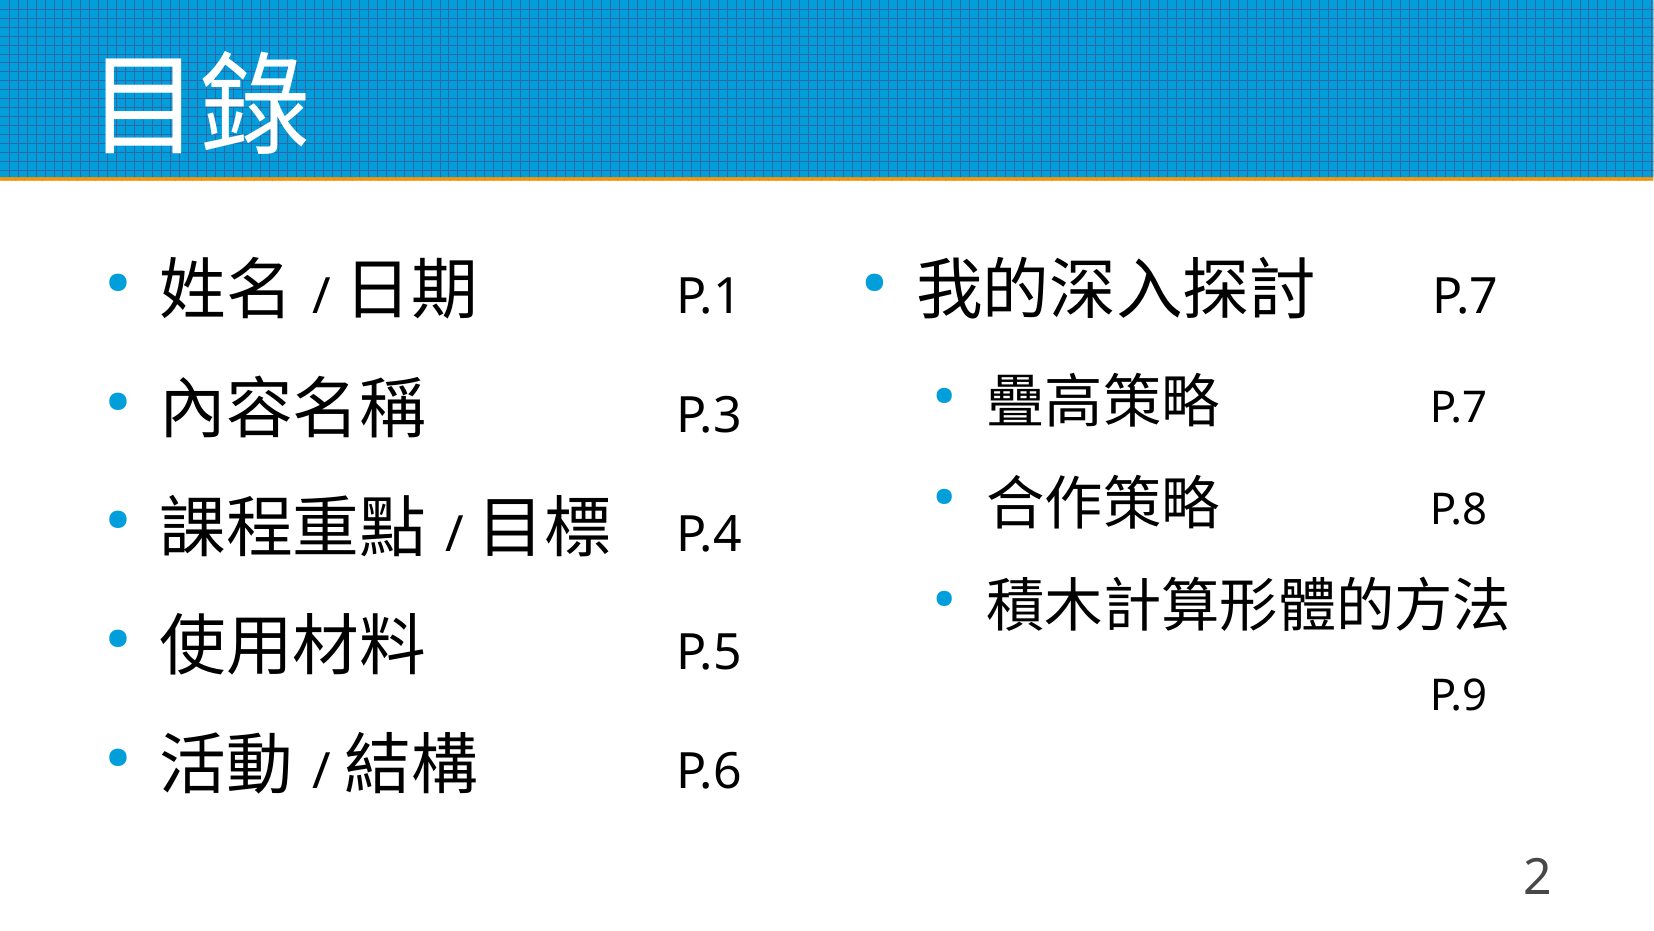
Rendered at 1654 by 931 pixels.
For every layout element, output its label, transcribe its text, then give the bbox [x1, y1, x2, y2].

list 我的深入探討 P.7 疊高策略 P.7 合作策略 P.8 積木計算形體的方法 P.9 [845, 236, 1566, 813]
title 目錄 [88, 14, 1565, 178]
list 姓名/日期 P.1 內容名稱 P.3 課程重點/目標 P.4 使用材料 P.5 活動/結構 P.6 [88, 236, 809, 813]
